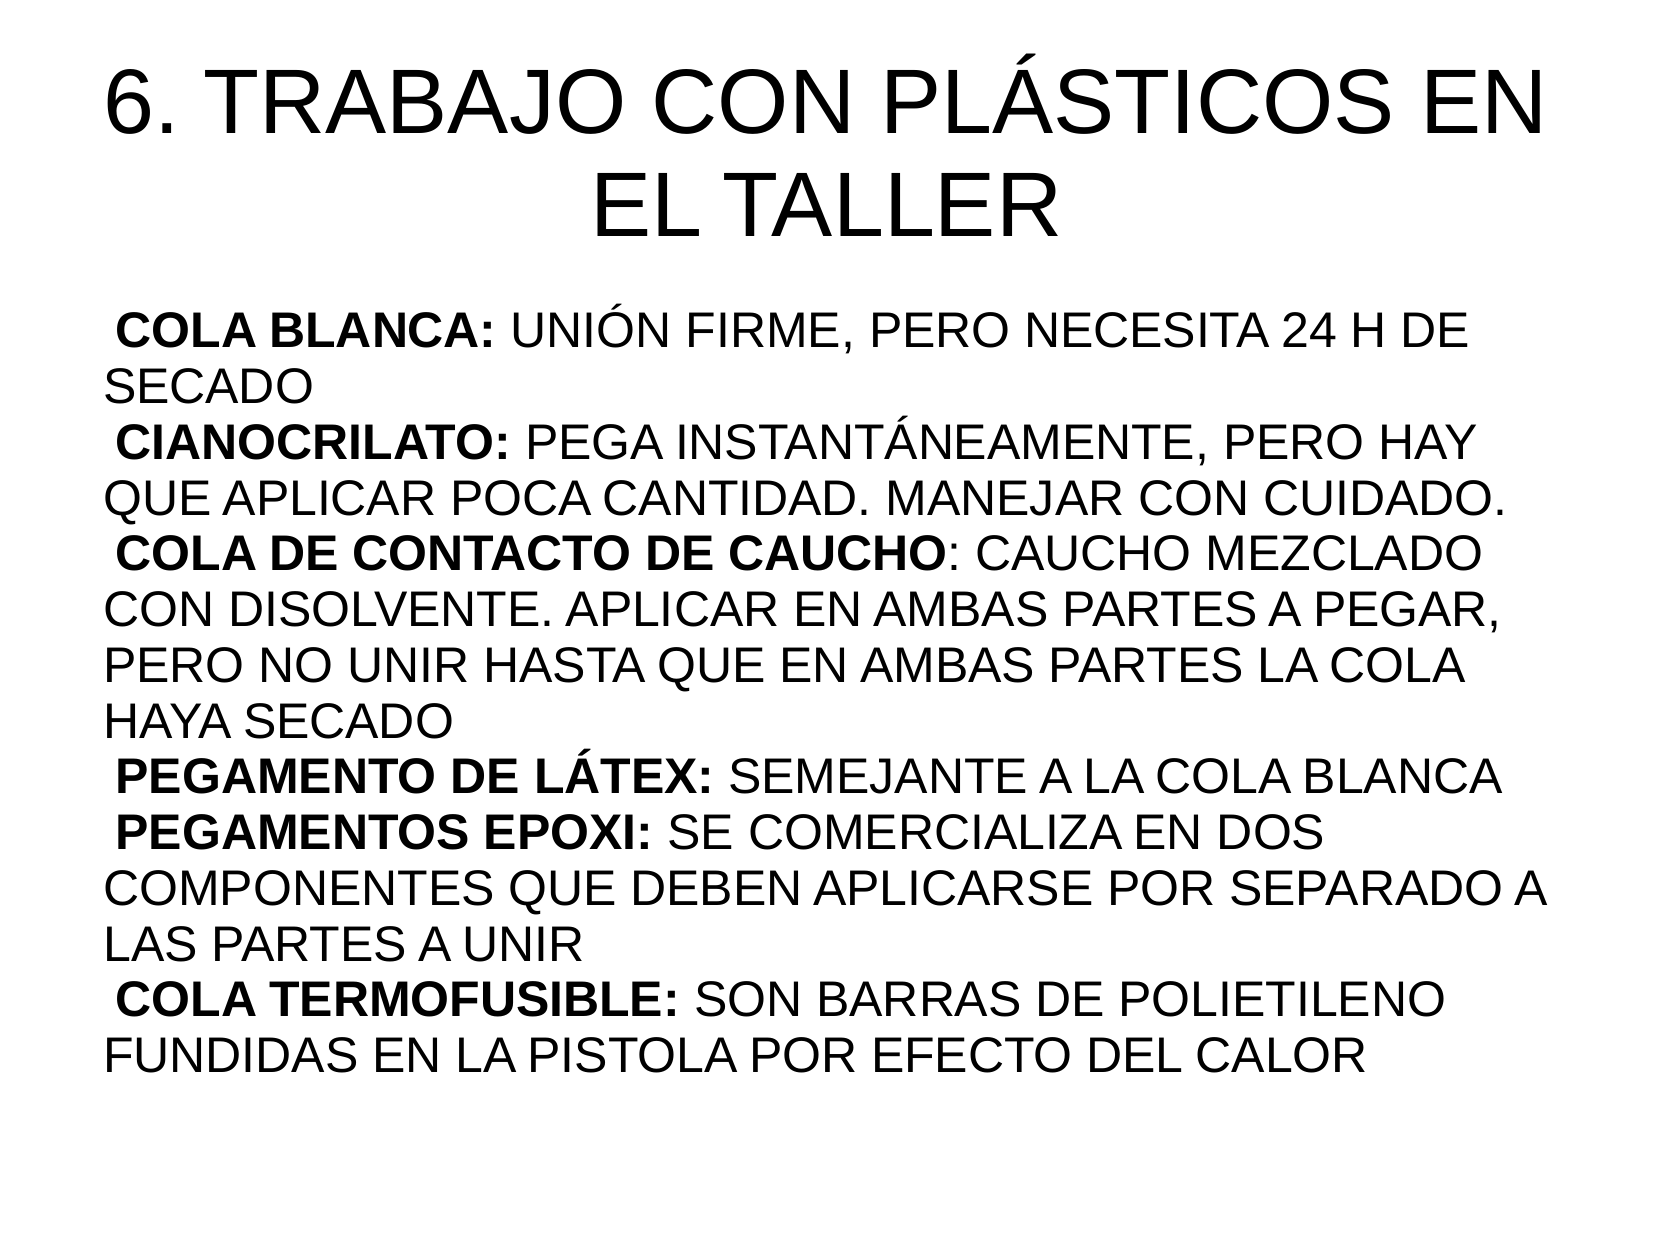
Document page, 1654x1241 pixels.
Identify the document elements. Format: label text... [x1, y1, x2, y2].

title 6. TRABAJO CON PLÁSTICOS EN EL TALLER [82, 49, 1571, 257]
text_box COLA BLANCA: UNIÓN FIRME, PERO NECESITA 24 H DE SECADO CIANOCRILATO: PEGA INSTANTÁNEAMENTE, PERO HAY QUE APLICAR POCA CANTIDAD. MANEJAR CON CUIDADO. COLA DE CONTACTO DE CAUCHO: CAUCHO MEZCLADO CON DISOLVENTE. APLICAR EN AMBAS PARTES A PEGAR, PERO NO UNIR HASTA QUE EN AMBAS PARTES LA COLA HAYA SECADO PEGAMENTO DE LÁTEX: SEMEJANTE A LA COLA BLANCA PEGAMENTOS EPOXI: SE COMERCIALIZA EN DOS COMPONENTES QUE DEBEN APLICARSE POR SEPARADO A LAS PARTES A UNIR COLA TERMOFUSIBLE: SON BARRAS DE POLIETILENO FUNDIDAS EN LA PISTOLA POR EFECTO DEL CALOR [88, 295, 1565, 1241]
